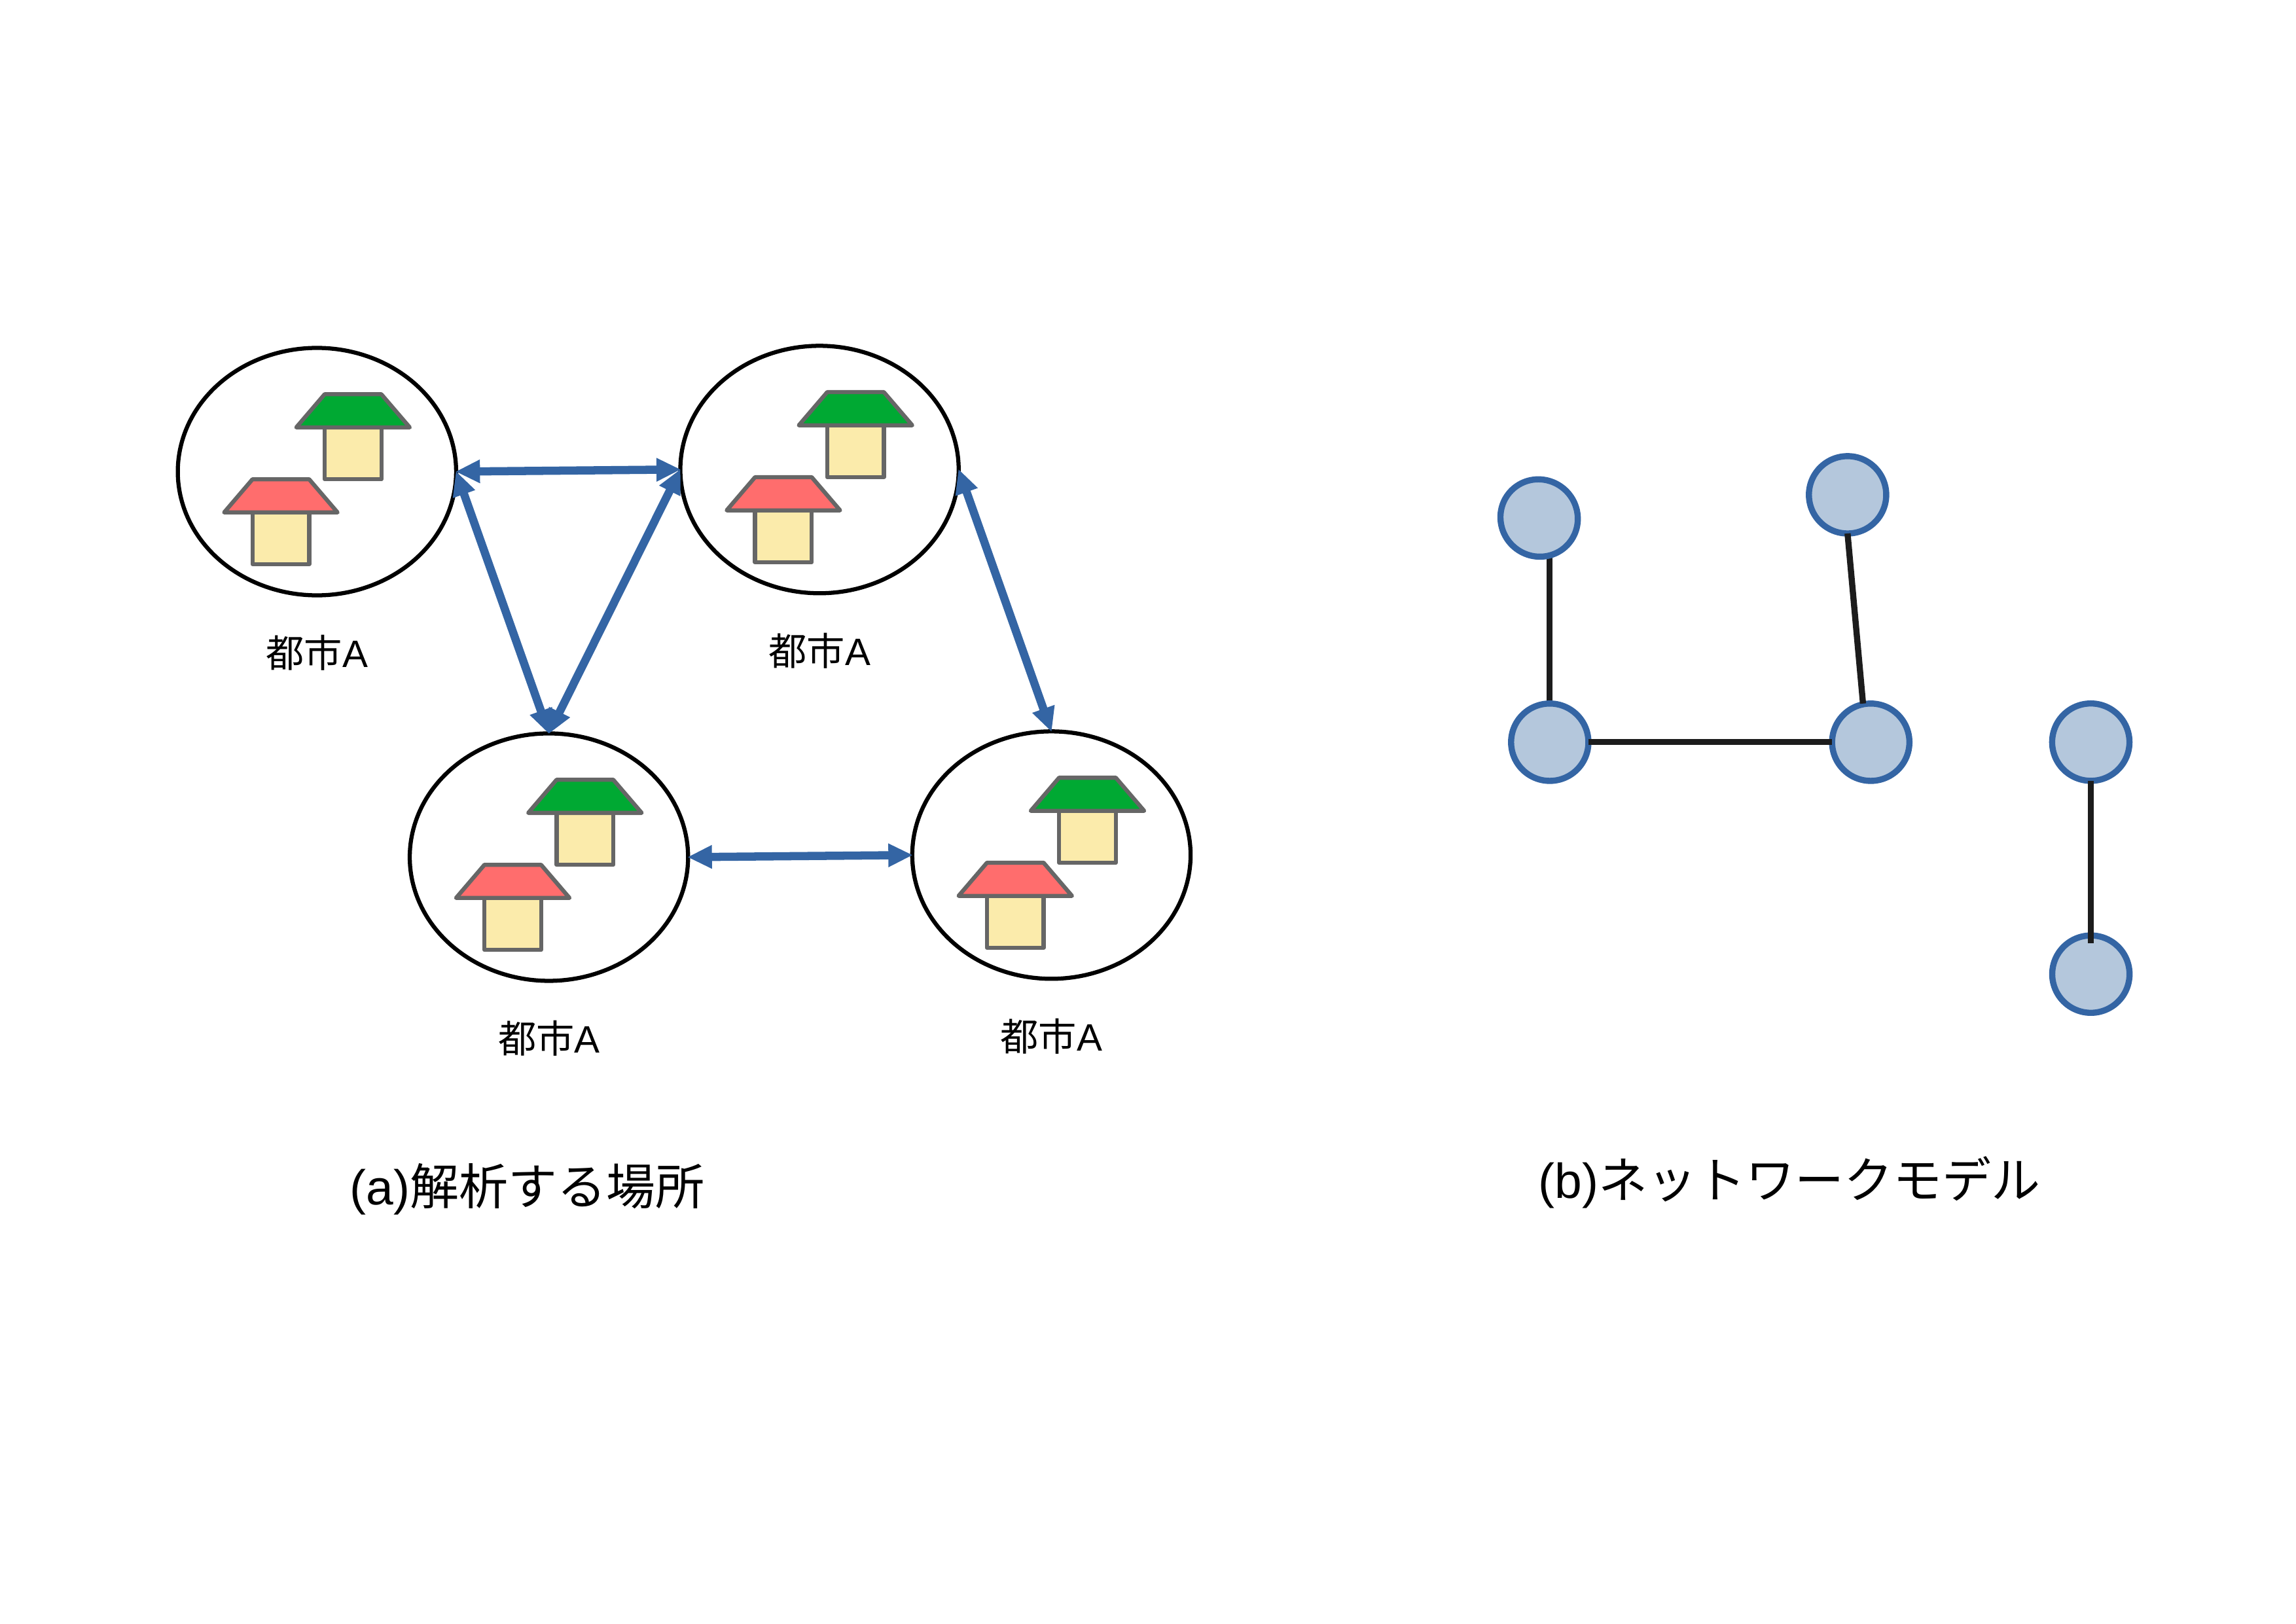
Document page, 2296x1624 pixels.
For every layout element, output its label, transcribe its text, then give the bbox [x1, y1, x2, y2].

text_box (b)ネットワークモデル [1528, 1136, 2062, 1214]
text_box [224, 479, 338, 565]
text_box [1500, 479, 1578, 557]
text_box [1030, 778, 1145, 863]
text_box [1832, 703, 1910, 781]
text_box 都市A [488, 1003, 610, 1056]
text_box [958, 863, 1072, 948]
text_box [798, 392, 912, 478]
text_box [2052, 703, 2130, 781]
text_box [528, 780, 642, 865]
text_box [2052, 935, 2130, 1013]
text_box 都市A [256, 618, 378, 671]
text_box 都市A [759, 616, 880, 669]
text_box [296, 394, 410, 480]
text_box (a)解析する場所 [340, 1142, 797, 1208]
text_box [726, 477, 840, 562]
text_box [1808, 456, 1886, 533]
text_box [1511, 703, 1588, 781]
text_box 都市A [990, 1001, 1112, 1055]
text_box [456, 865, 570, 950]
